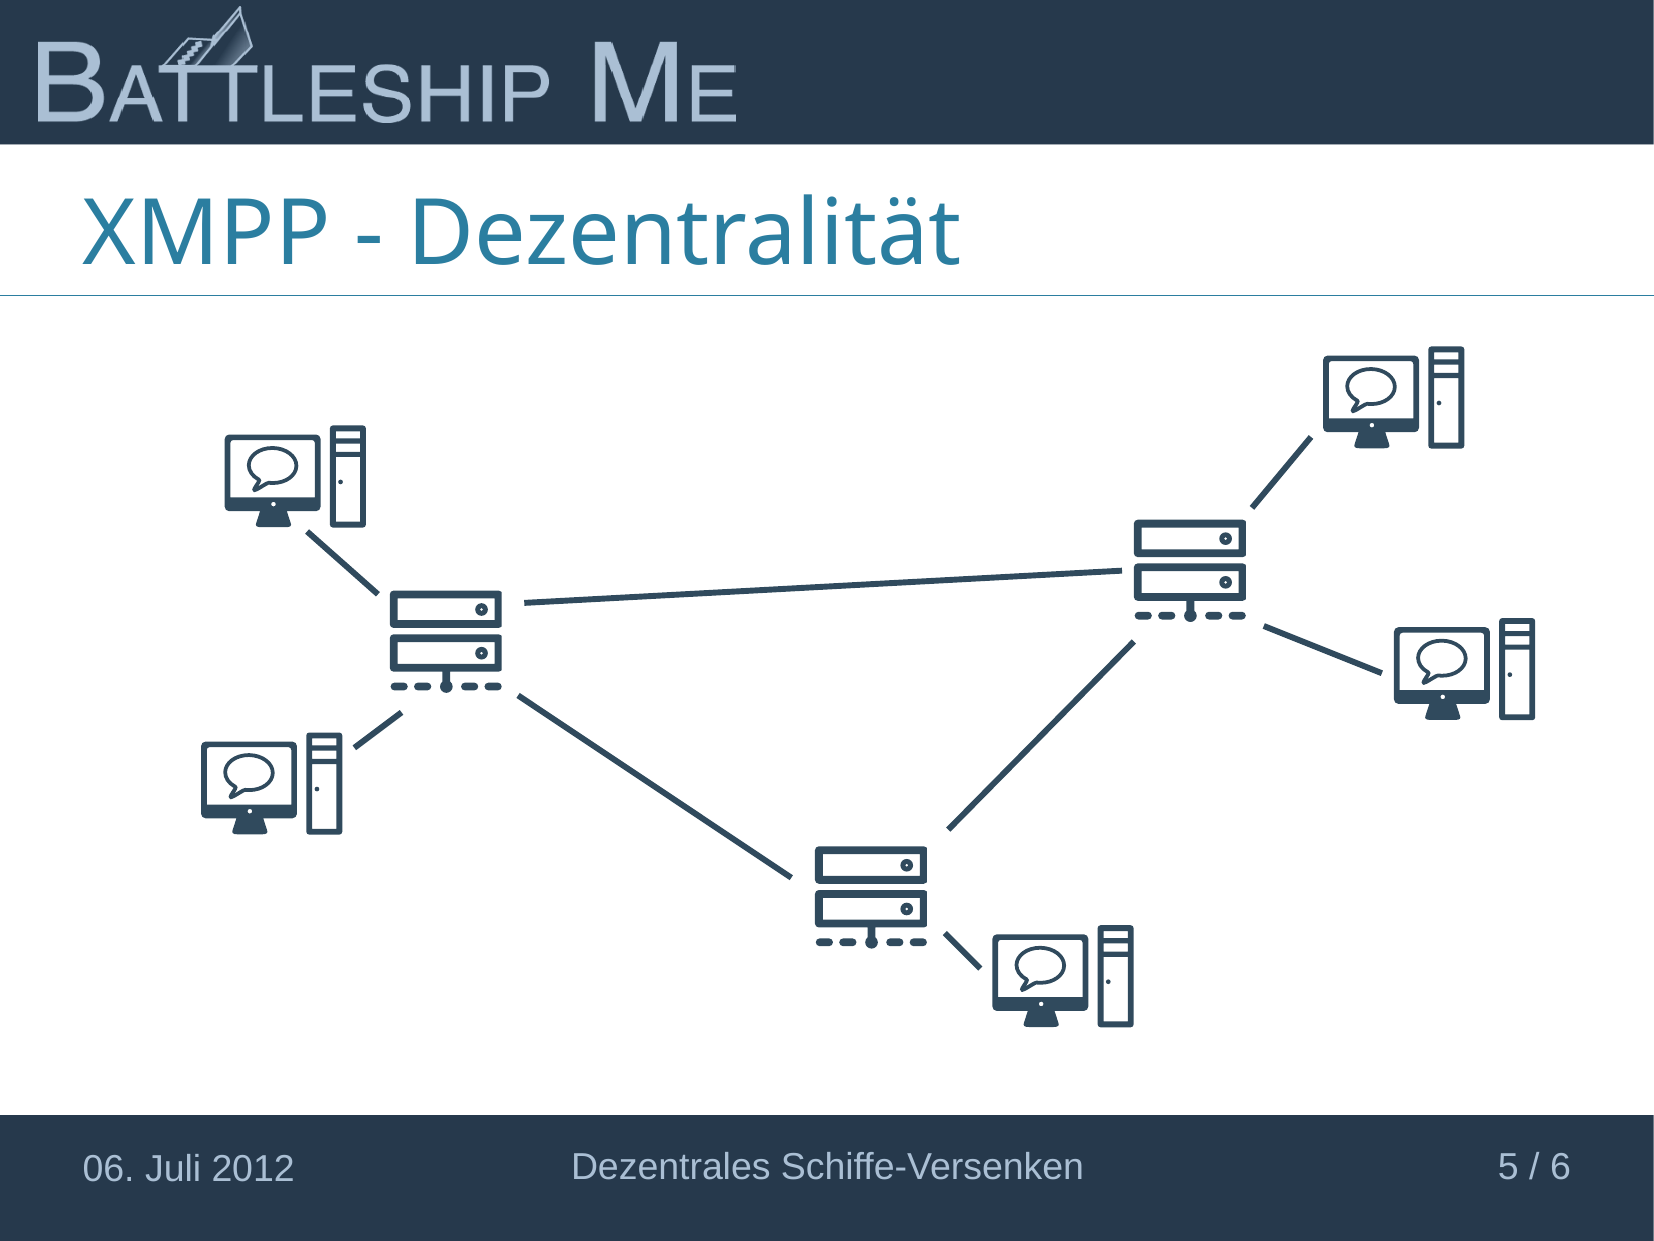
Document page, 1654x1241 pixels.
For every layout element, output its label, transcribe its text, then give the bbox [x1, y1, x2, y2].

picture [0, 296, 1654, 1241]
title XMPP - Dezentralität [82, 174, 1571, 283]
picture [0, 0, 1654, 295]
